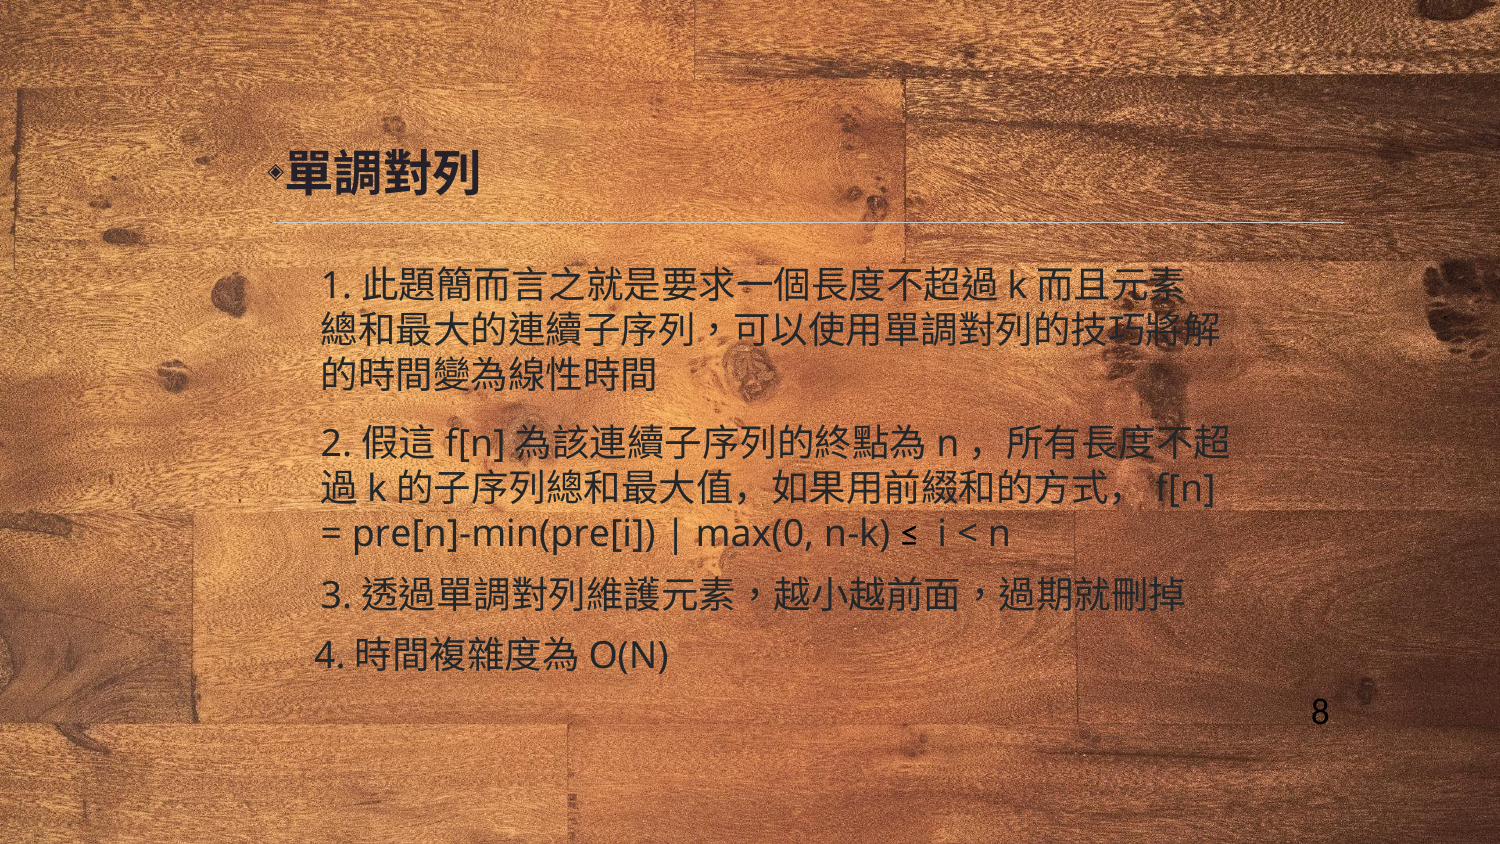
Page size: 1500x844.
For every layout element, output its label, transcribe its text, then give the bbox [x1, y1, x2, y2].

text_box 7 [1295, 672, 1386, 737]
list 單調對列 [252, 126, 1194, 216]
text_box 4.時間複雜度為O(N) [299, 624, 1243, 684]
text_box 1.此題簡而言之就是要求一個長度不超過k而且元素總和最大的連續子序列，可以使用單調對列的技巧將解的時間變為線性時間 [306, 253, 1237, 403]
text_box 3.透過單調對列維護元素，越小越前面，過期就刪掉 [306, 563, 1249, 624]
text_box 2.假這f[n]為該連續子序列的終點為n，所有長度不超過k的子序列總和最大值，如果用前綴和的方式，f[n] = pre[n]-min(pre[i]) | max(0, n-k) ≤ i < n [306, 412, 1249, 562]
